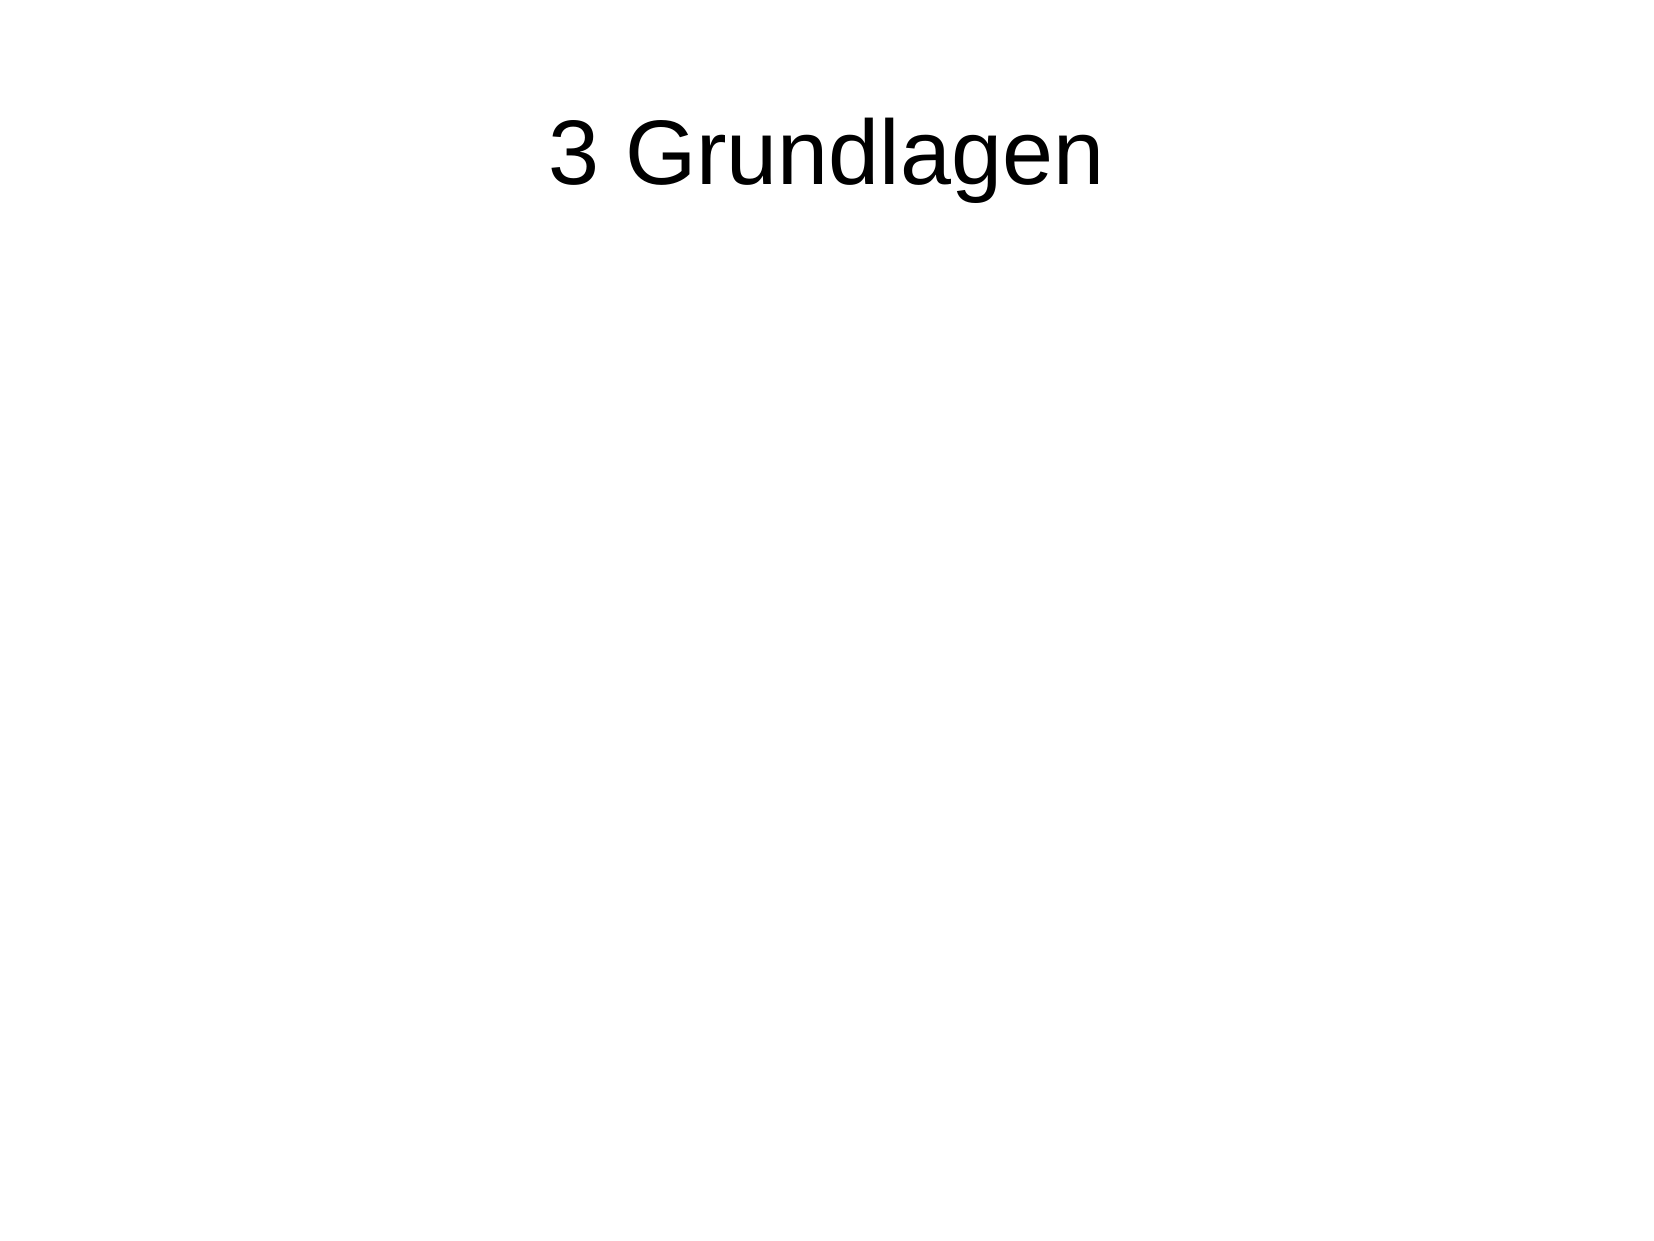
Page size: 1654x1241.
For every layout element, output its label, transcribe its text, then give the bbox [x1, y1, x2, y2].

title 3 Grundlagen [82, 49, 1571, 257]
